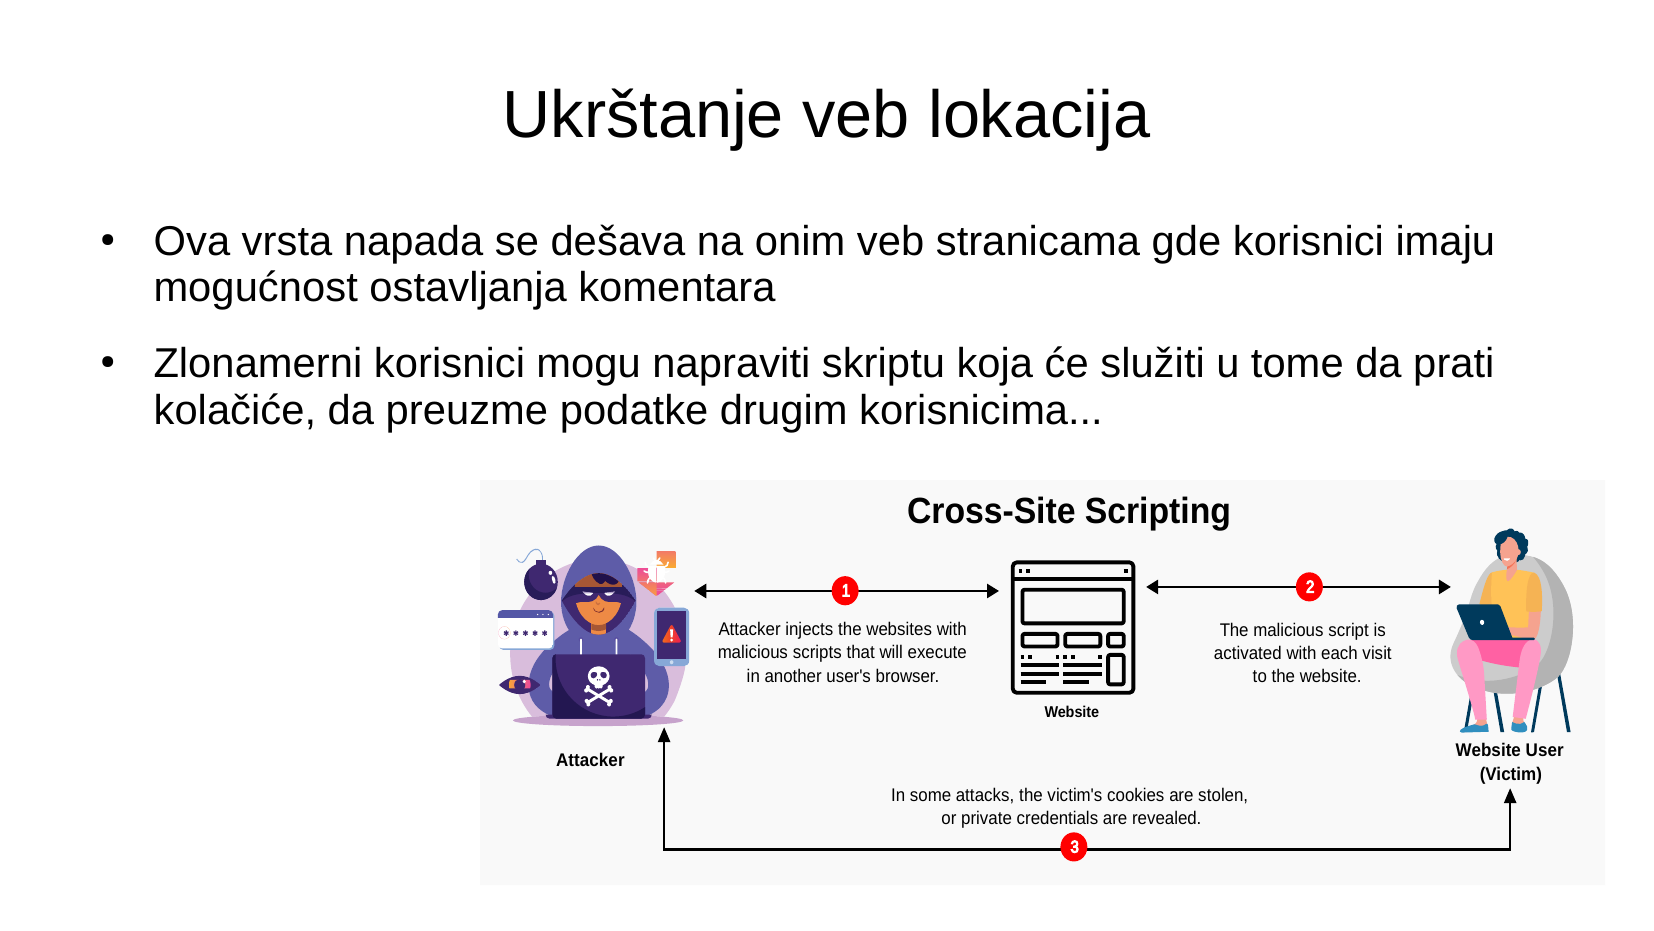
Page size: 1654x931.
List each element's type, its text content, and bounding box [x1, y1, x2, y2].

title Ukrštanje veb lokacija [82, 37, 1571, 193]
picture [480, 480, 1606, 886]
list Ova vrsta napada se dešava na onim veb stranicama gde korisnici imaju mogućnost ostavljanja komentara Zlonamerni korisnici mogu napraviti skriptu koja će služiti u tome da prati kolačiće, da preuzme podatke drugim korisnicima... [82, 217, 1571, 758]
